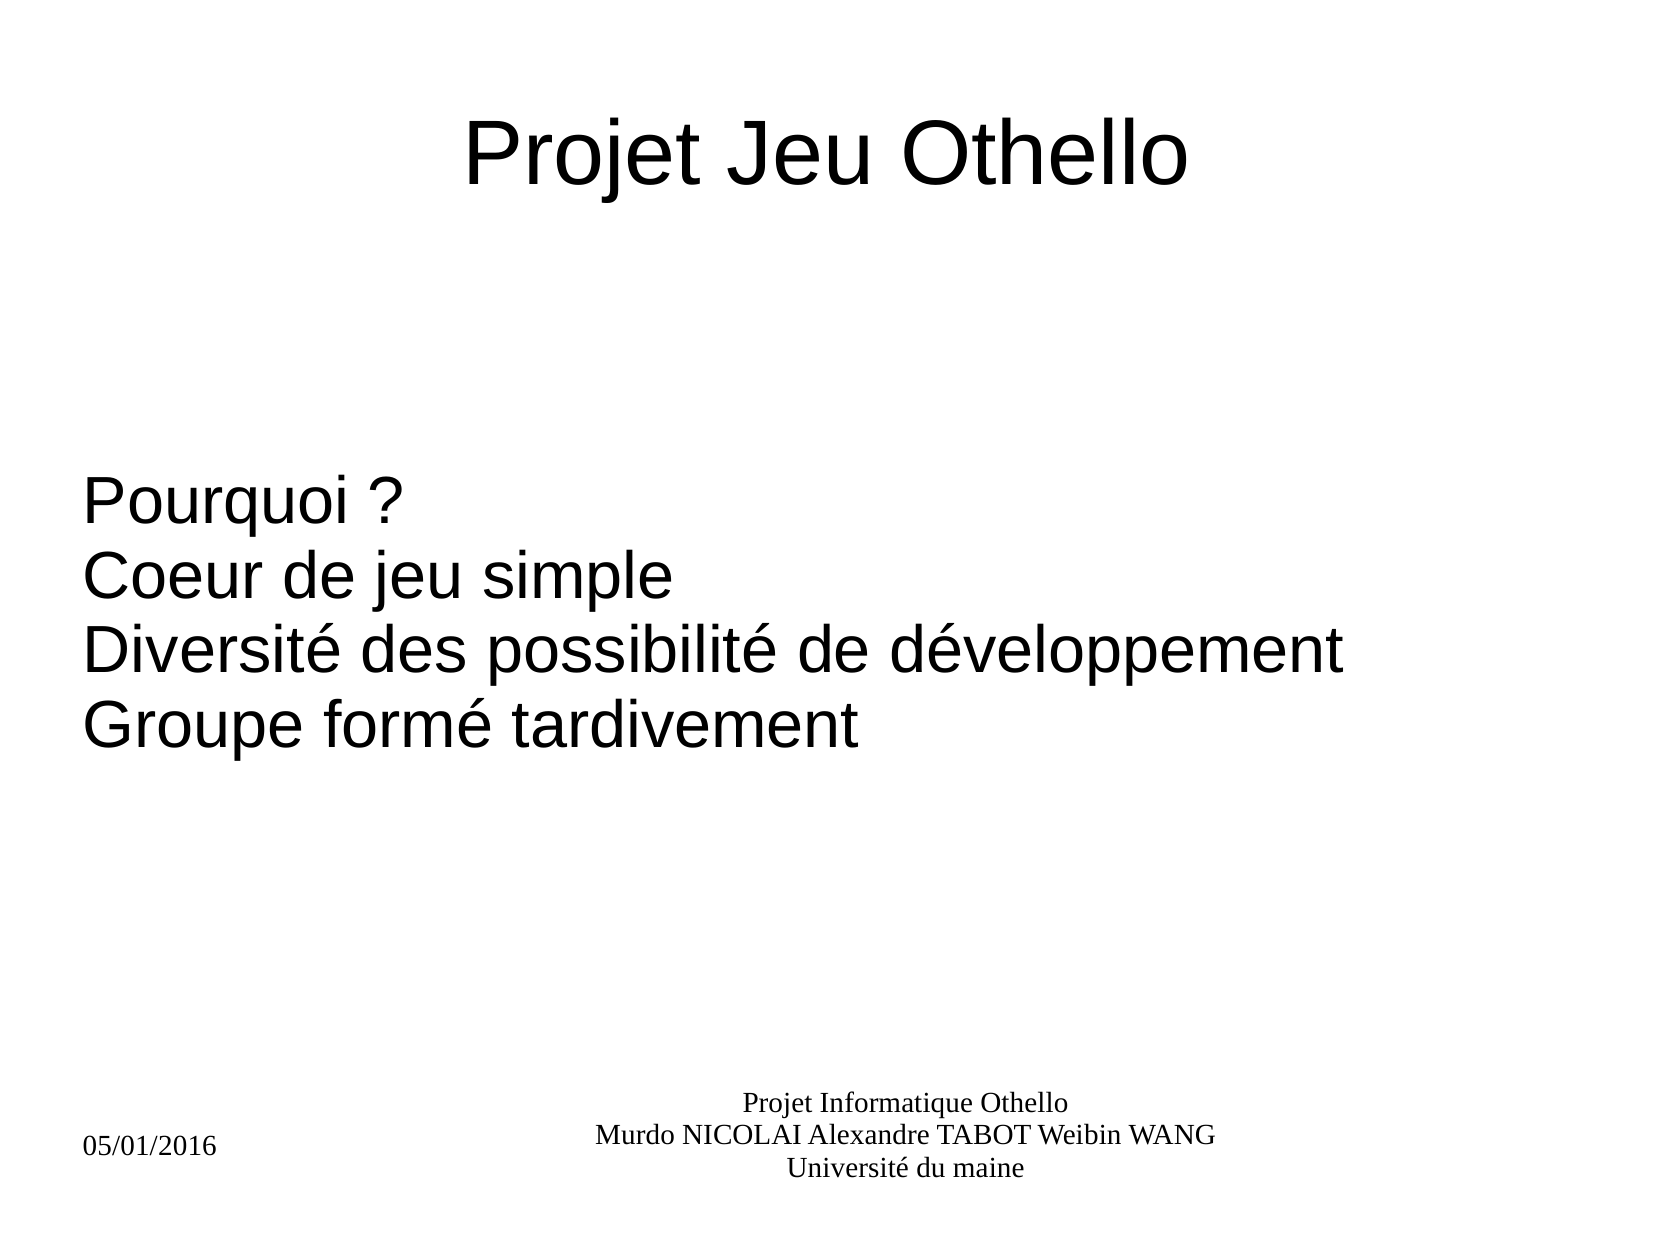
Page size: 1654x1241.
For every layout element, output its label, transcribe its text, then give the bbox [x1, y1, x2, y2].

title Projet Jeu Othello [82, 49, 1571, 257]
subtitle Pourquoi ? Coeur de jeu simple Diversité des possibilité de développement Groupe formé tardivement [82, 290, 1571, 1010]
